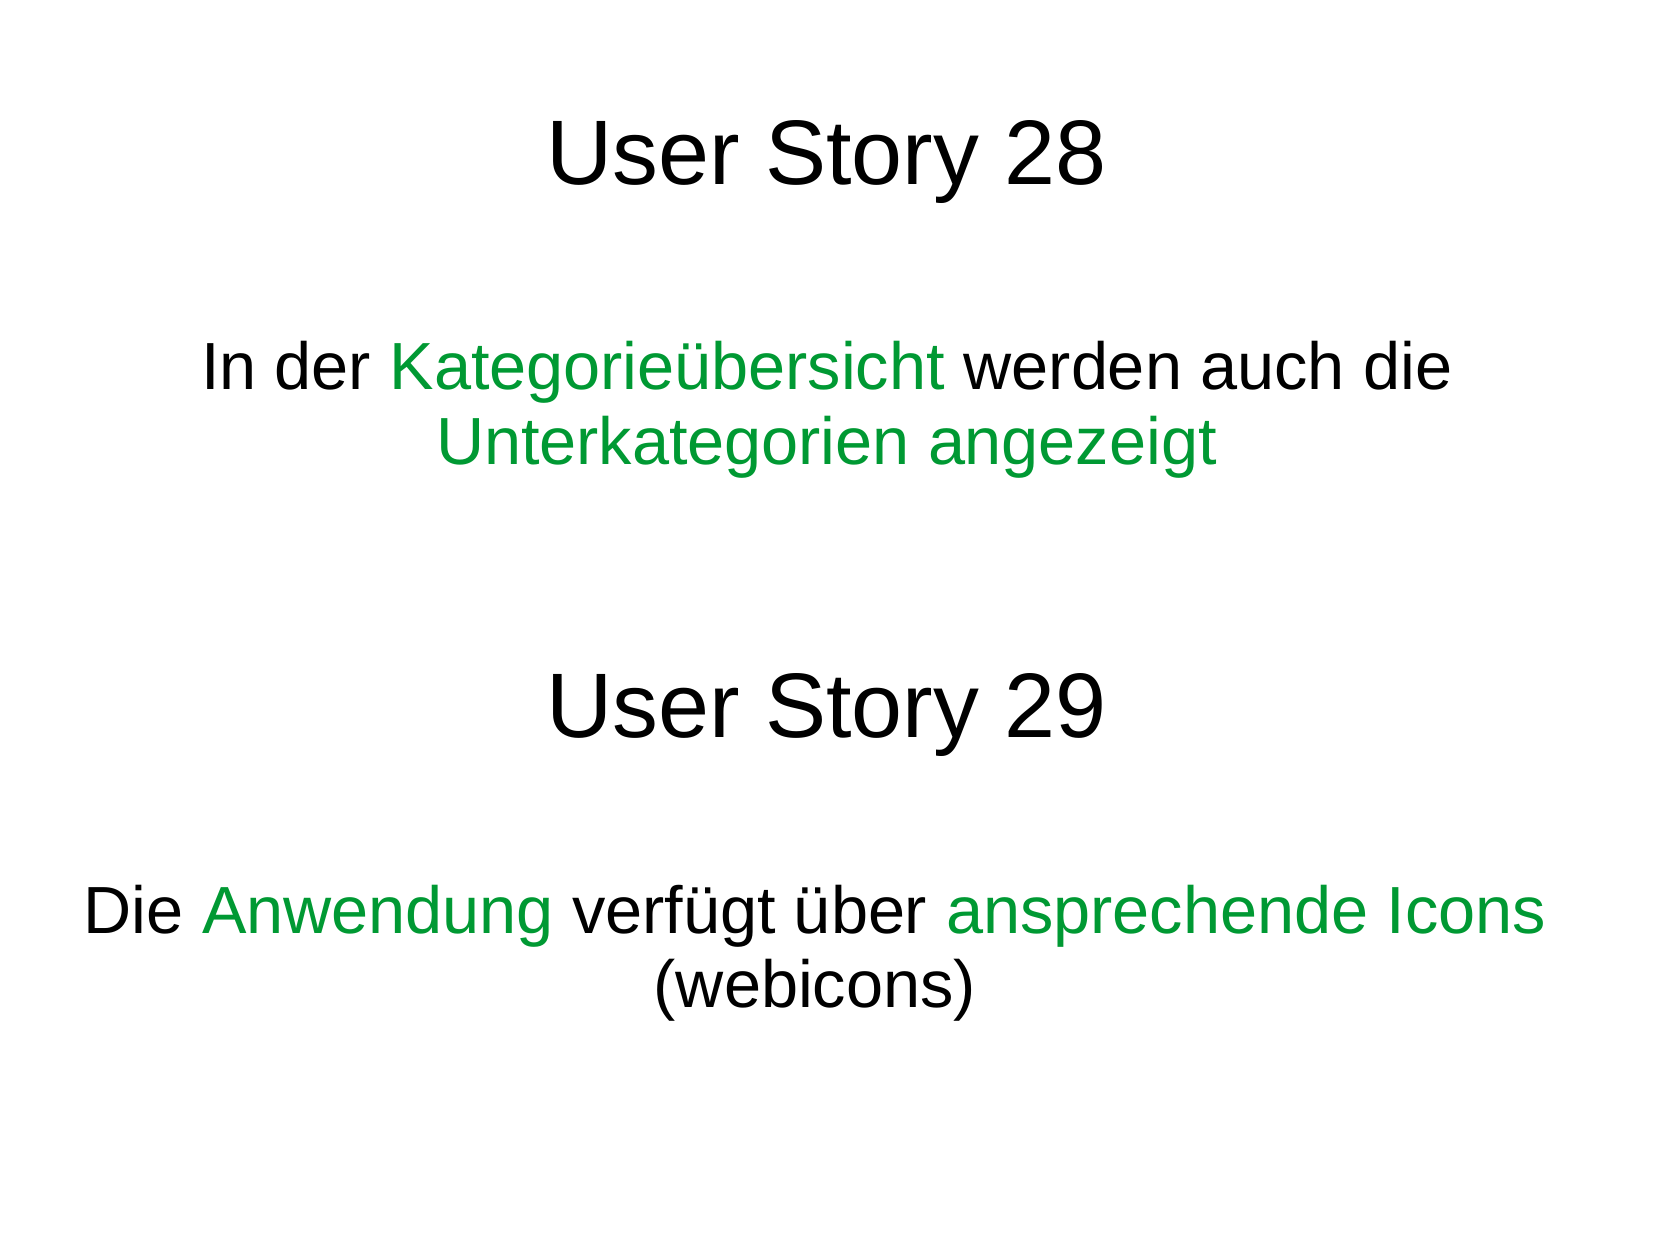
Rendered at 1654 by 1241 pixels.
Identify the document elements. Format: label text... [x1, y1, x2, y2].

title User Story 29 [82, 602, 1571, 810]
subtitle In der Kategorieübersicht werden auch die Unterkategorien angezeigt [82, 236, 1571, 573]
text_box Die Anwendung verfügt über ansprechende Icons (webicons) [70, 779, 1560, 1116]
title User Story 28 [82, 49, 1571, 236]
